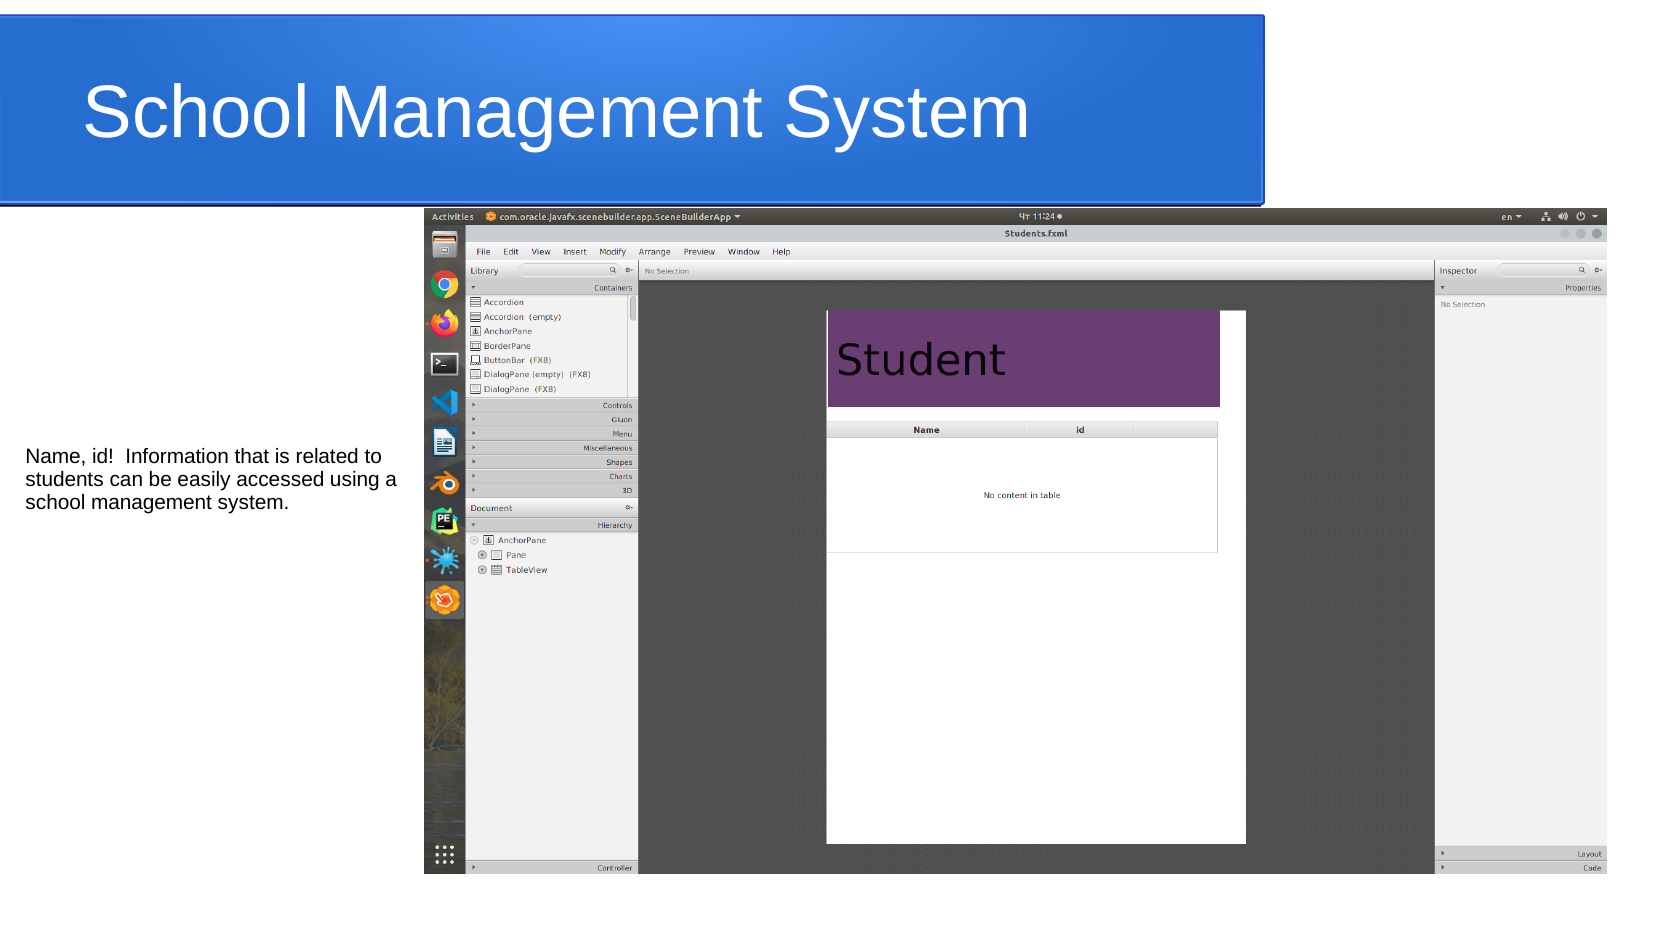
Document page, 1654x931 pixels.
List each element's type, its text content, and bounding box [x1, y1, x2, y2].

picture [424, 208, 1607, 875]
title School Management System [82, 35, 1235, 189]
text_box Name, id! Information that is related to students can be easily accessed using a school management system. [10, 437, 425, 522]
